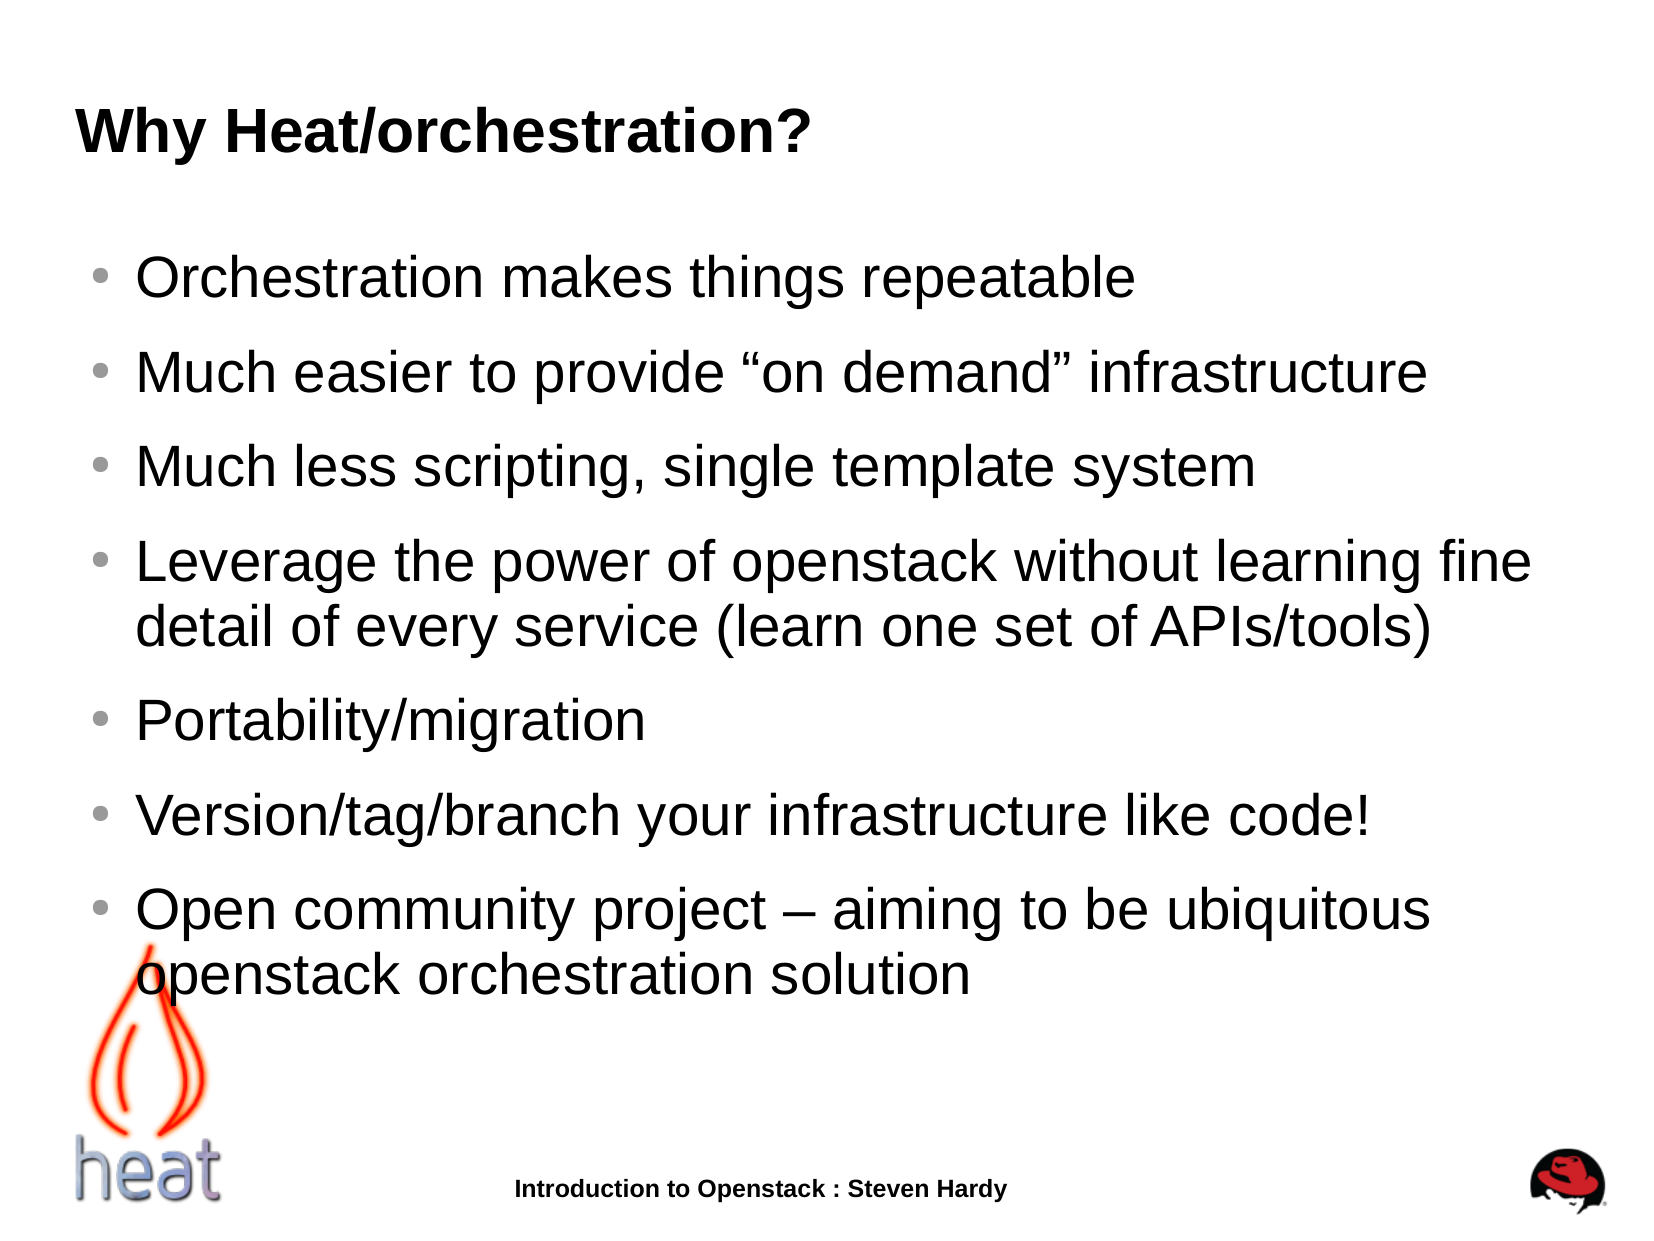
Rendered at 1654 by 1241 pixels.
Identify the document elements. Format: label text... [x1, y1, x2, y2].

list Orchestration makes things repeatable Much easier to provide “on demand” infrastructure Much less scripting, single template system Leverage the power of openstack without learning fine detail of every service (learn one set of APIs/tools) Portability/migration Version/tag/branch your infrastructure like code! Open community project – aiming to be ubiquitous openstack orchestration solution [75, 244, 1564, 1008]
title Why Heat/orchestration? [75, 37, 1564, 226]
picture [1529, 1146, 1613, 1224]
picture [75, 1008, 223, 1204]
